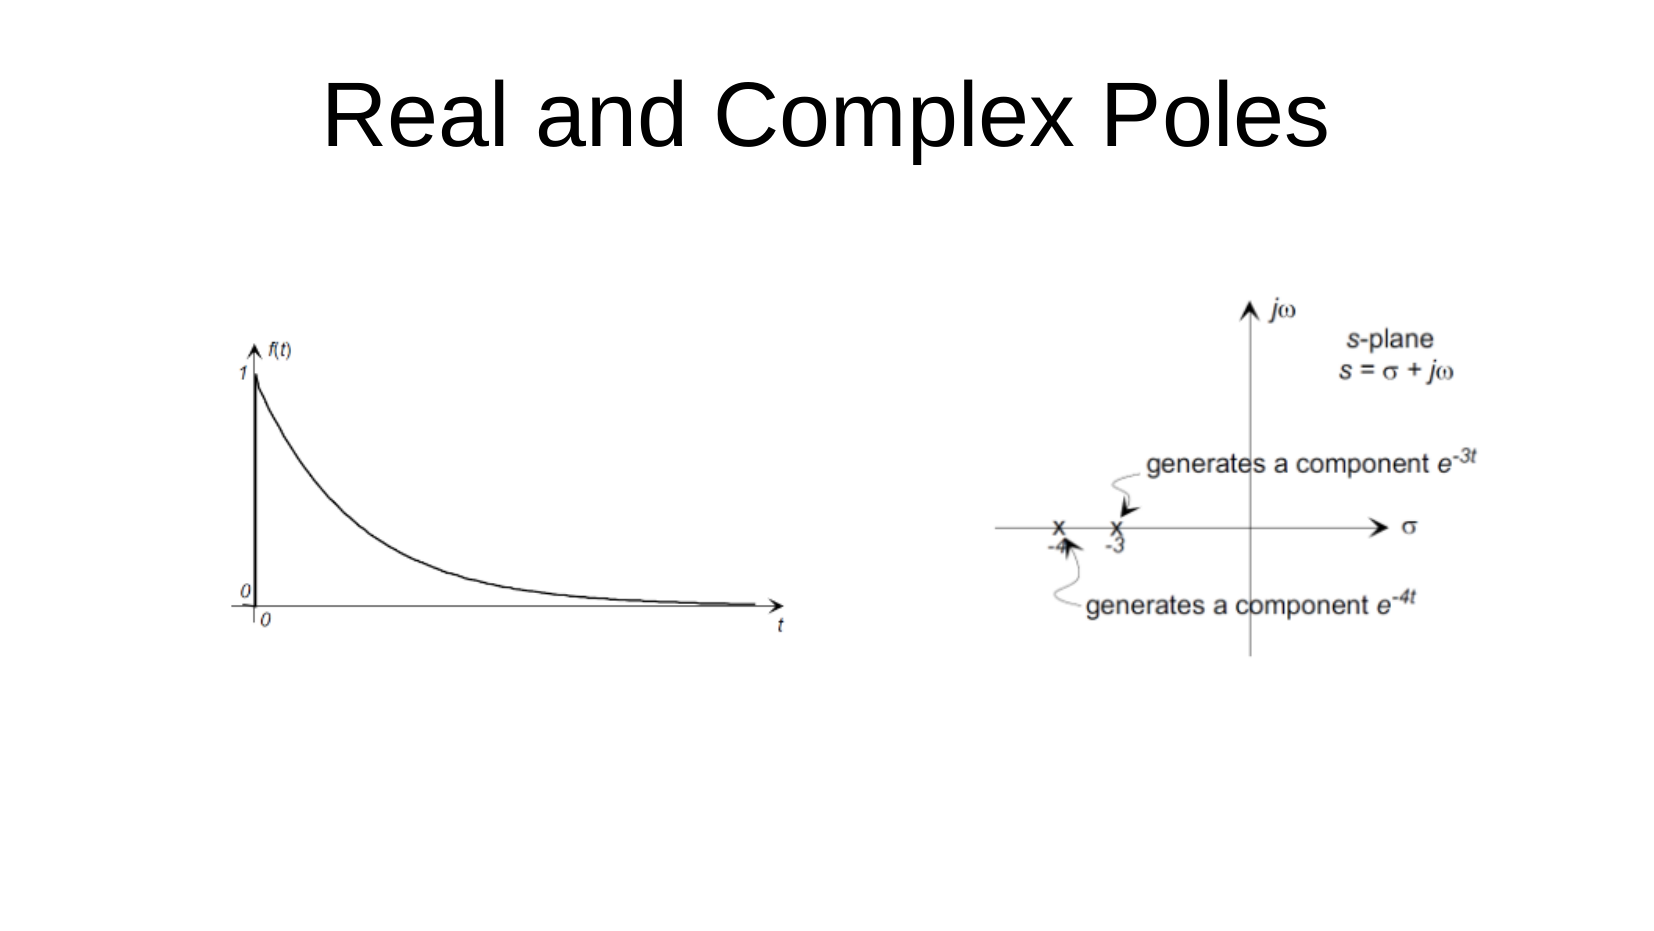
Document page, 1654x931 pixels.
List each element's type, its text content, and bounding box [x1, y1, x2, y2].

picture [180, 314, 832, 651]
picture [975, 269, 1527, 691]
title Real and Complex Poles [82, 37, 1571, 193]
